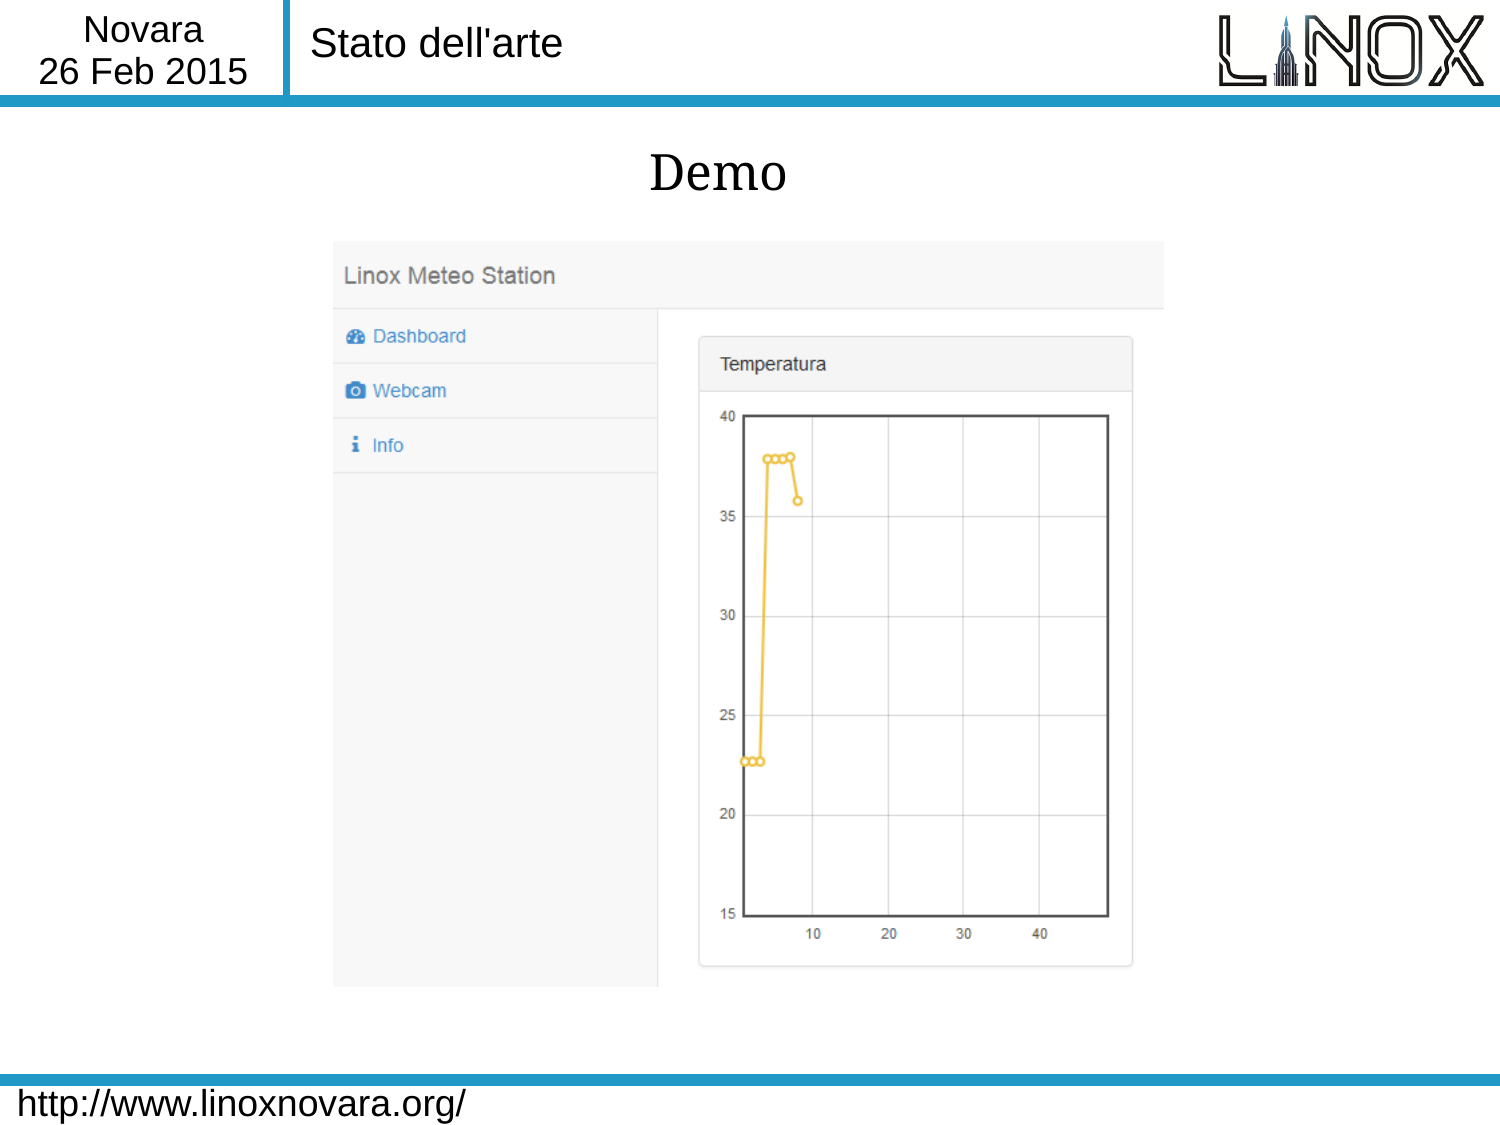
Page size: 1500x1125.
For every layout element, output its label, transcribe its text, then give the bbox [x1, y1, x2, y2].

picture [0, 0, 1500, 107]
text_box Demo [56, 129, 1382, 213]
picture [333, 236, 1164, 987]
picture [0, 1074, 1500, 1086]
list Stato dell'arte [295, 11, 1321, 87]
